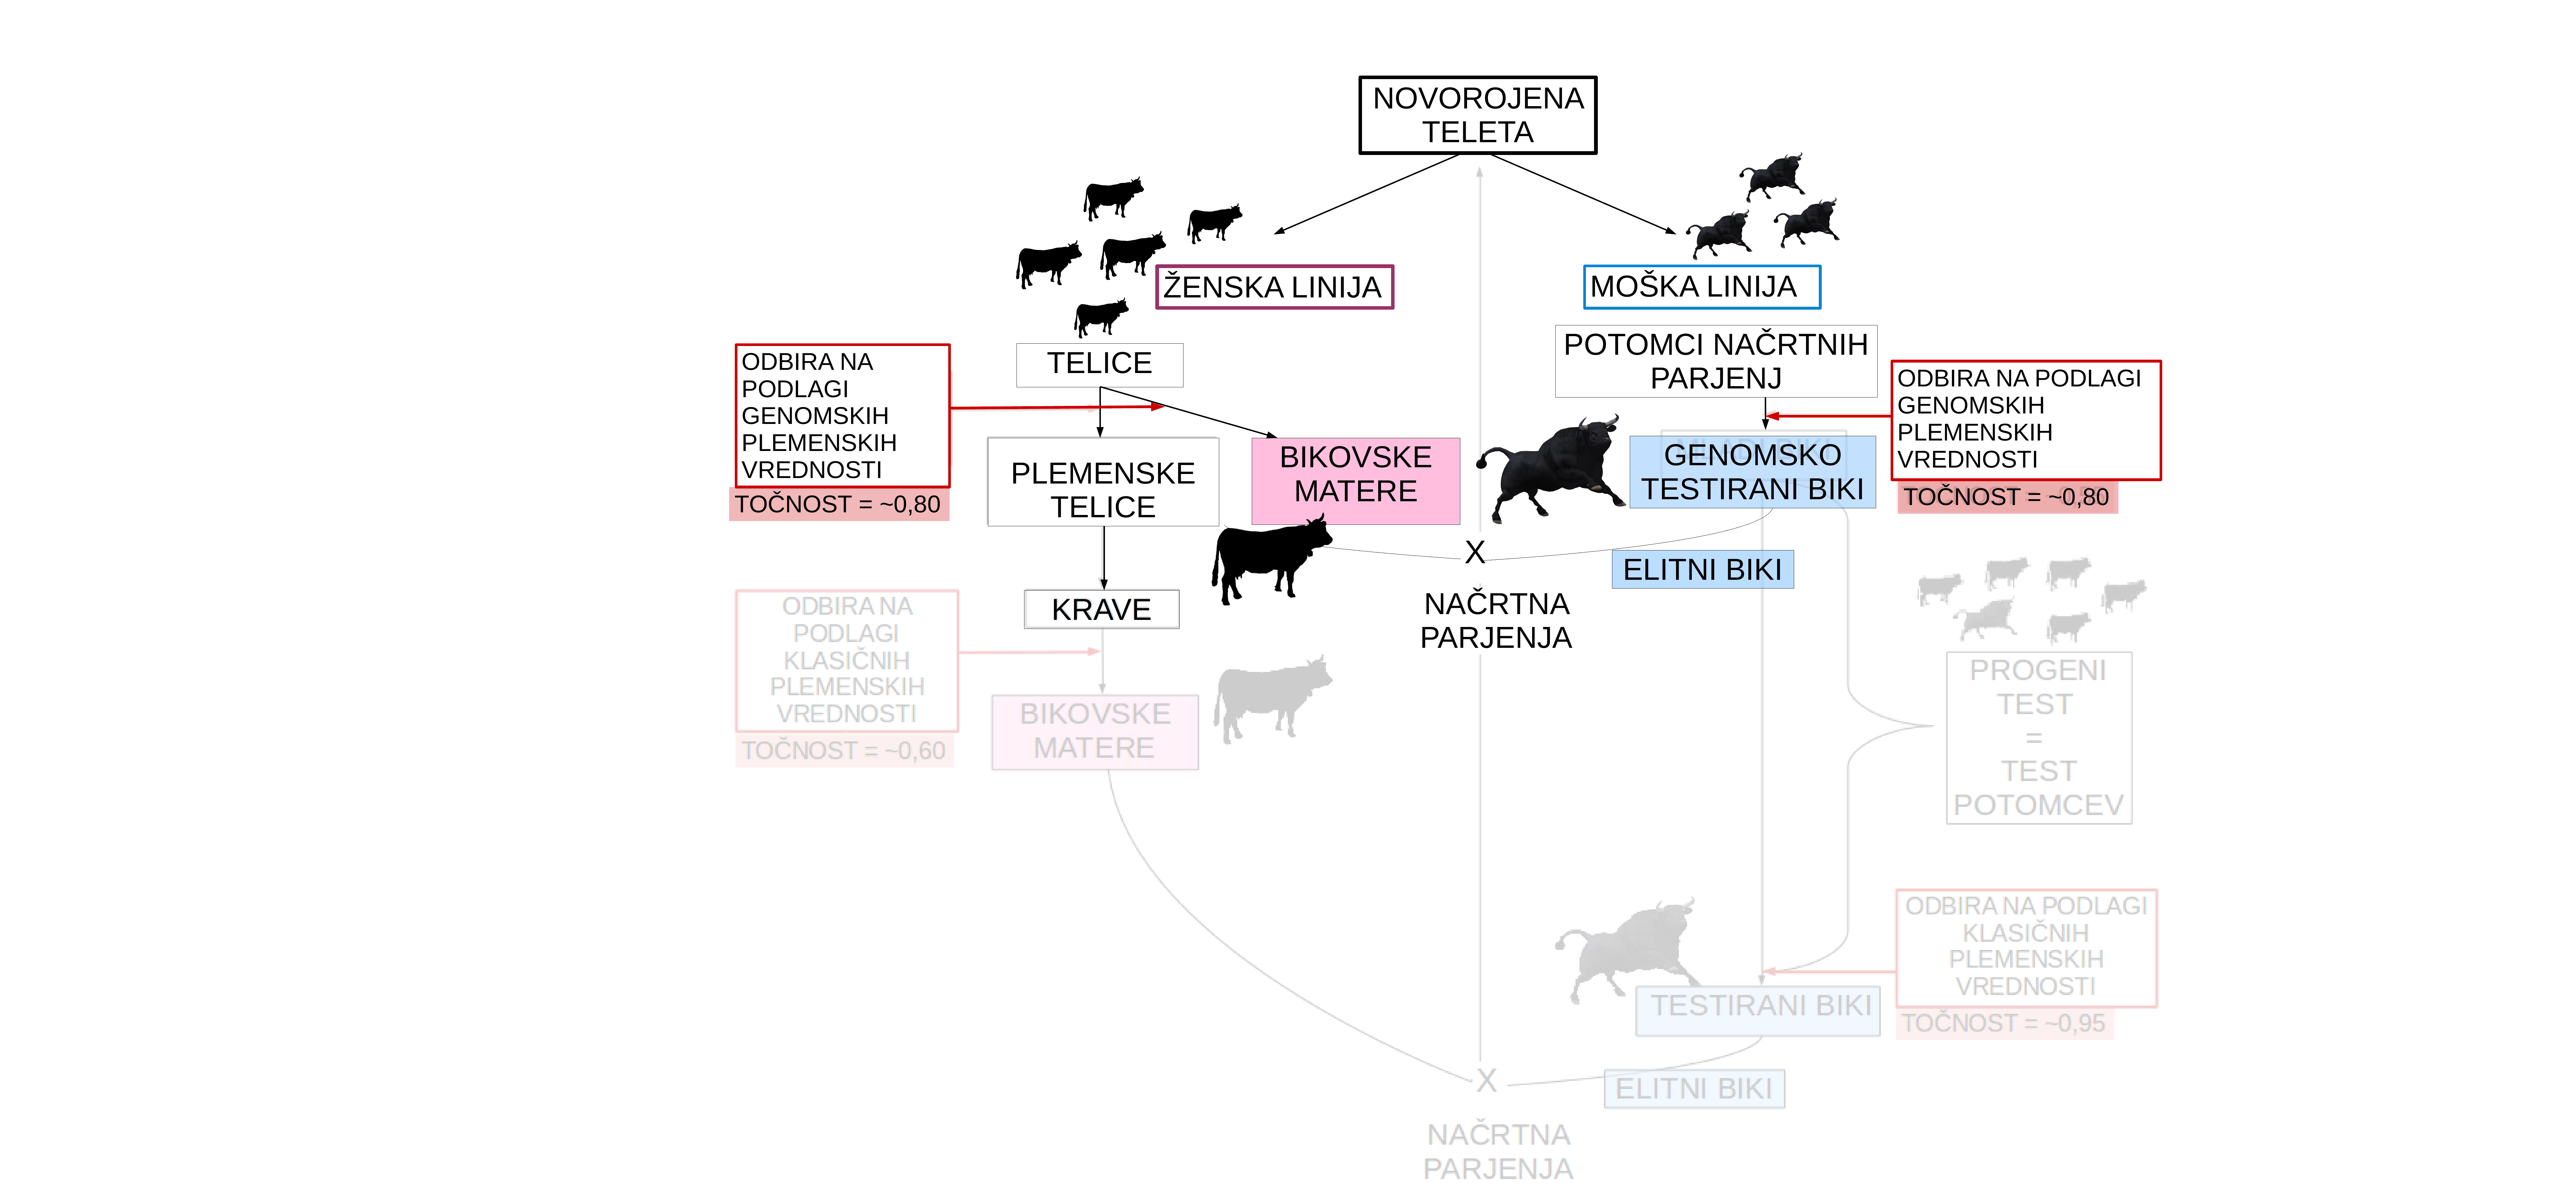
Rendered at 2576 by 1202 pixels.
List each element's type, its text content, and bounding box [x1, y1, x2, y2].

text_box PLEMENSKE TELICE [988, 438, 1219, 526]
text_box ODBIRA NA PODLAGI GENOMSKIH PLEMENSKIH VREDNOSTI [1892, 361, 2161, 480]
text_box ELITNI BIKI [1612, 550, 1794, 588]
text_box MOŠKA LINIJA [1584, 266, 1820, 308]
text_box ŽENSKA LINIJA [1157, 266, 1393, 308]
text_box TOČNOST = ~0,80 [1898, 479, 2119, 514]
text_box GENOMSKO TESTIRANI BIKI [1630, 436, 1876, 508]
picture [717, 124, 2171, 1189]
text_box BIKOVSKE MATERE [1252, 438, 1454, 525]
text_box TOČNOST = ~0,80 [729, 487, 950, 521]
text_box KRAVE [1024, 590, 1179, 629]
text_box ODBIRA NA PODLAGI GENOMSKIH PLEMENSKIH VREDNOSTI [736, 345, 950, 487]
text_box NOVOROJENA TELETA [1360, 77, 1596, 153]
text_box NAČRTNA PARJENJA [1406, 585, 1586, 725]
text_box TELICE [1017, 343, 1183, 387]
text_box X [1460, 532, 1496, 584]
text_box POTOMCI NAČRTNIH PARJENJ [1555, 325, 1878, 397]
